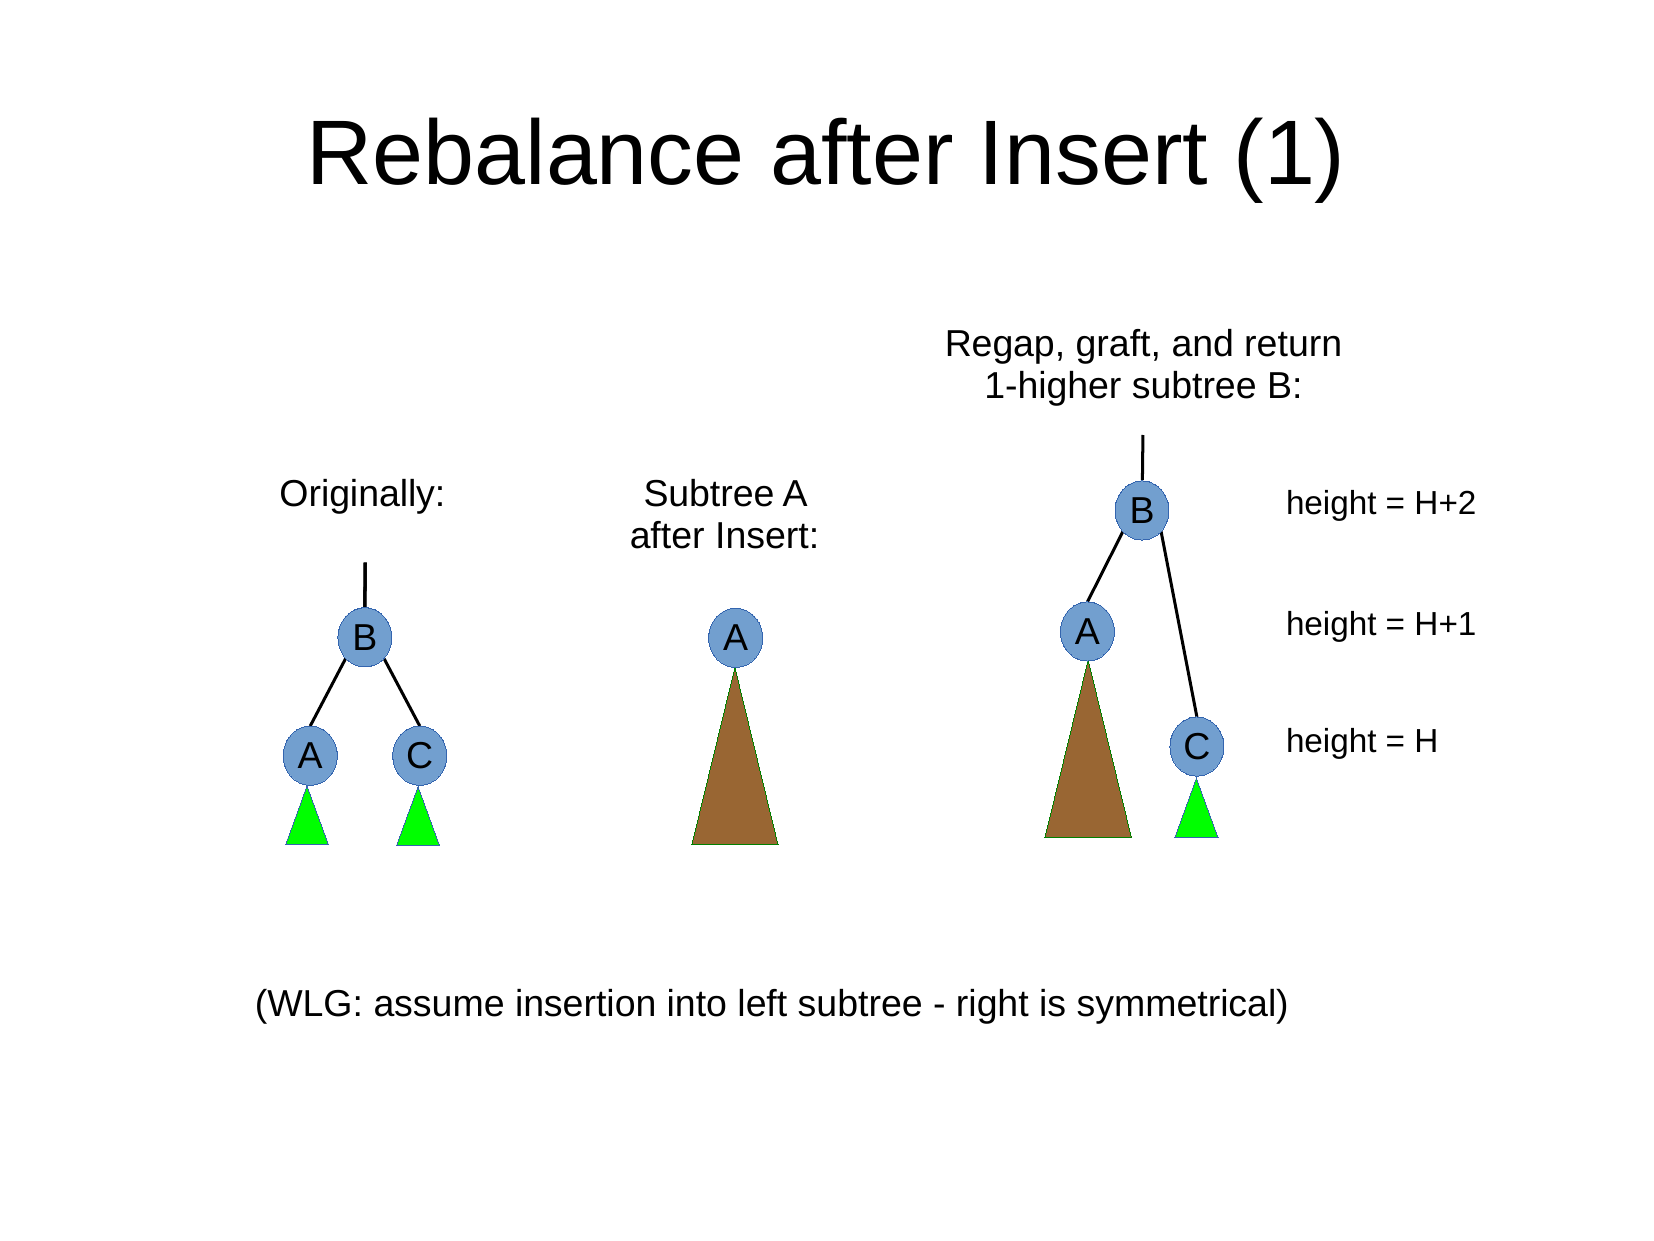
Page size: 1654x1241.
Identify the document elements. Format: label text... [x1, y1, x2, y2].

text_box height = H [1271, 715, 1557, 798]
text_box [1044, 661, 1132, 838]
text_box [691, 668, 779, 845]
text_box A [283, 726, 338, 786]
text_box B [337, 607, 392, 667]
text_box A [1060, 601, 1115, 662]
text_box Originally: [264, 465, 461, 522]
text_box Subtree A after Insert: [615, 465, 856, 601]
text_box (WLG: assume insertion into left subtree - right is symmetrical) [240, 975, 1305, 1032]
text_box Regap, graft, and return 1-higher subtree B: [930, 315, 1358, 414]
text_box A [708, 608, 763, 668]
text_box B [1115, 480, 1169, 541]
title Rebalance after Insert (1) [82, 49, 1571, 257]
text_box C [1169, 716, 1224, 777]
text_box C [392, 726, 447, 786]
text_box height = H+1 [1271, 597, 1596, 681]
text_box [1174, 777, 1219, 838]
text_box height = H+2 [1271, 476, 1596, 560]
text_box [285, 786, 329, 845]
text_box [396, 786, 440, 846]
